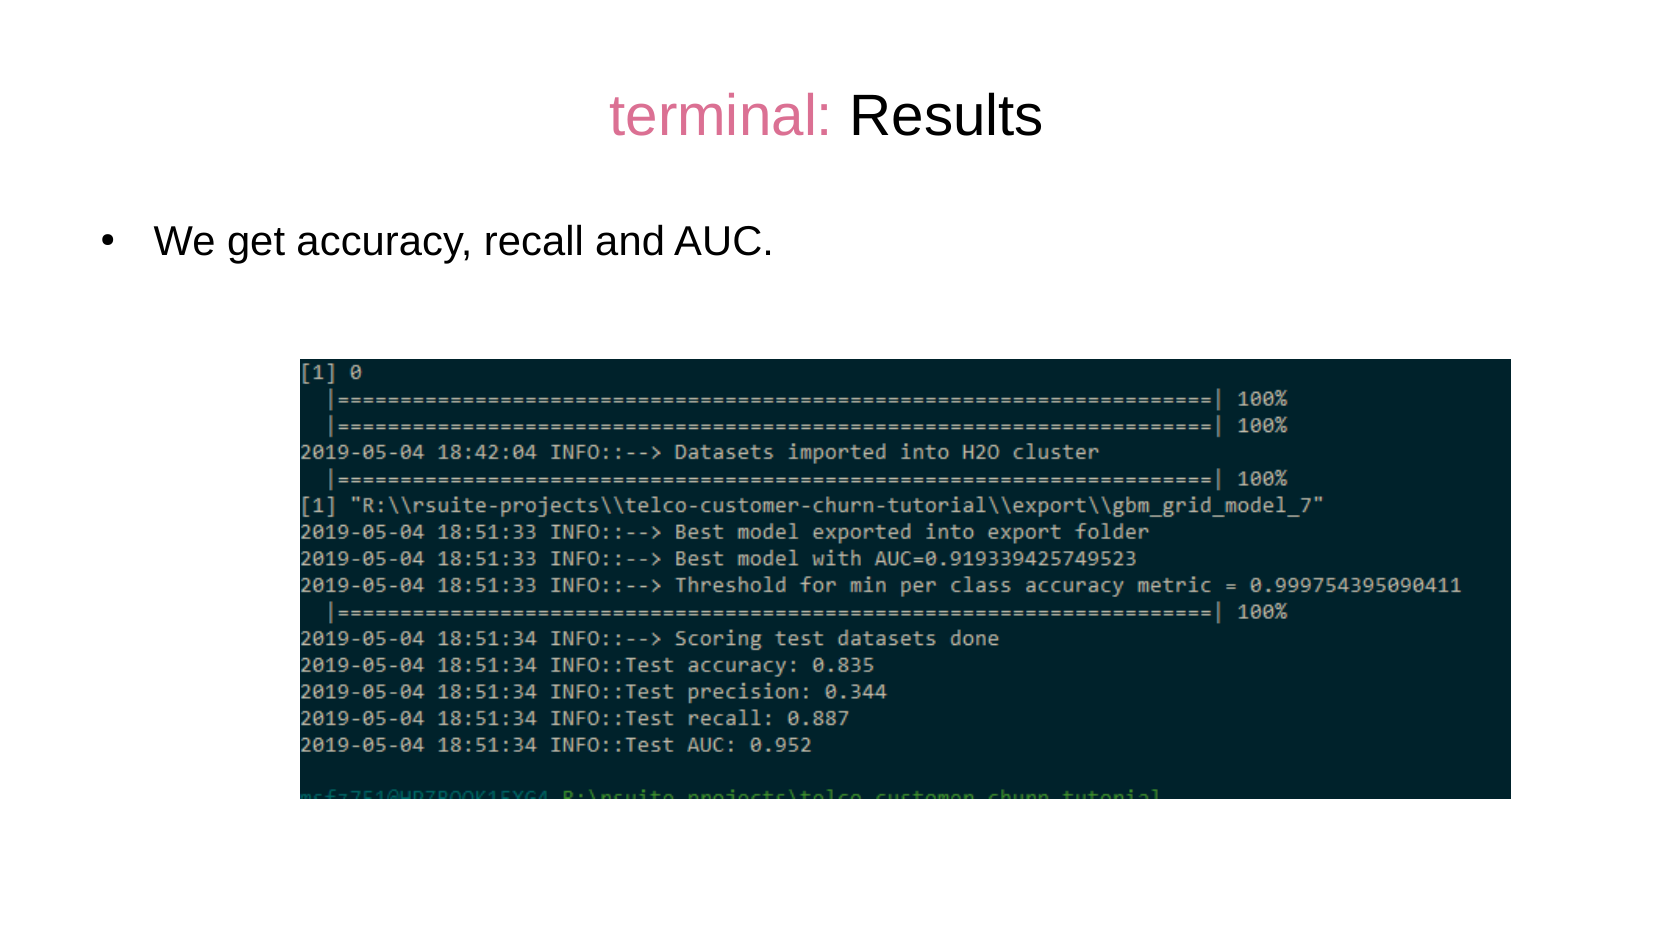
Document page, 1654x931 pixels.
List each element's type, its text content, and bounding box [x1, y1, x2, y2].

list We get accuracy, recall and AUC. [82, 217, 1571, 758]
picture [300, 359, 1511, 799]
title terminal: Results [82, 37, 1571, 193]
